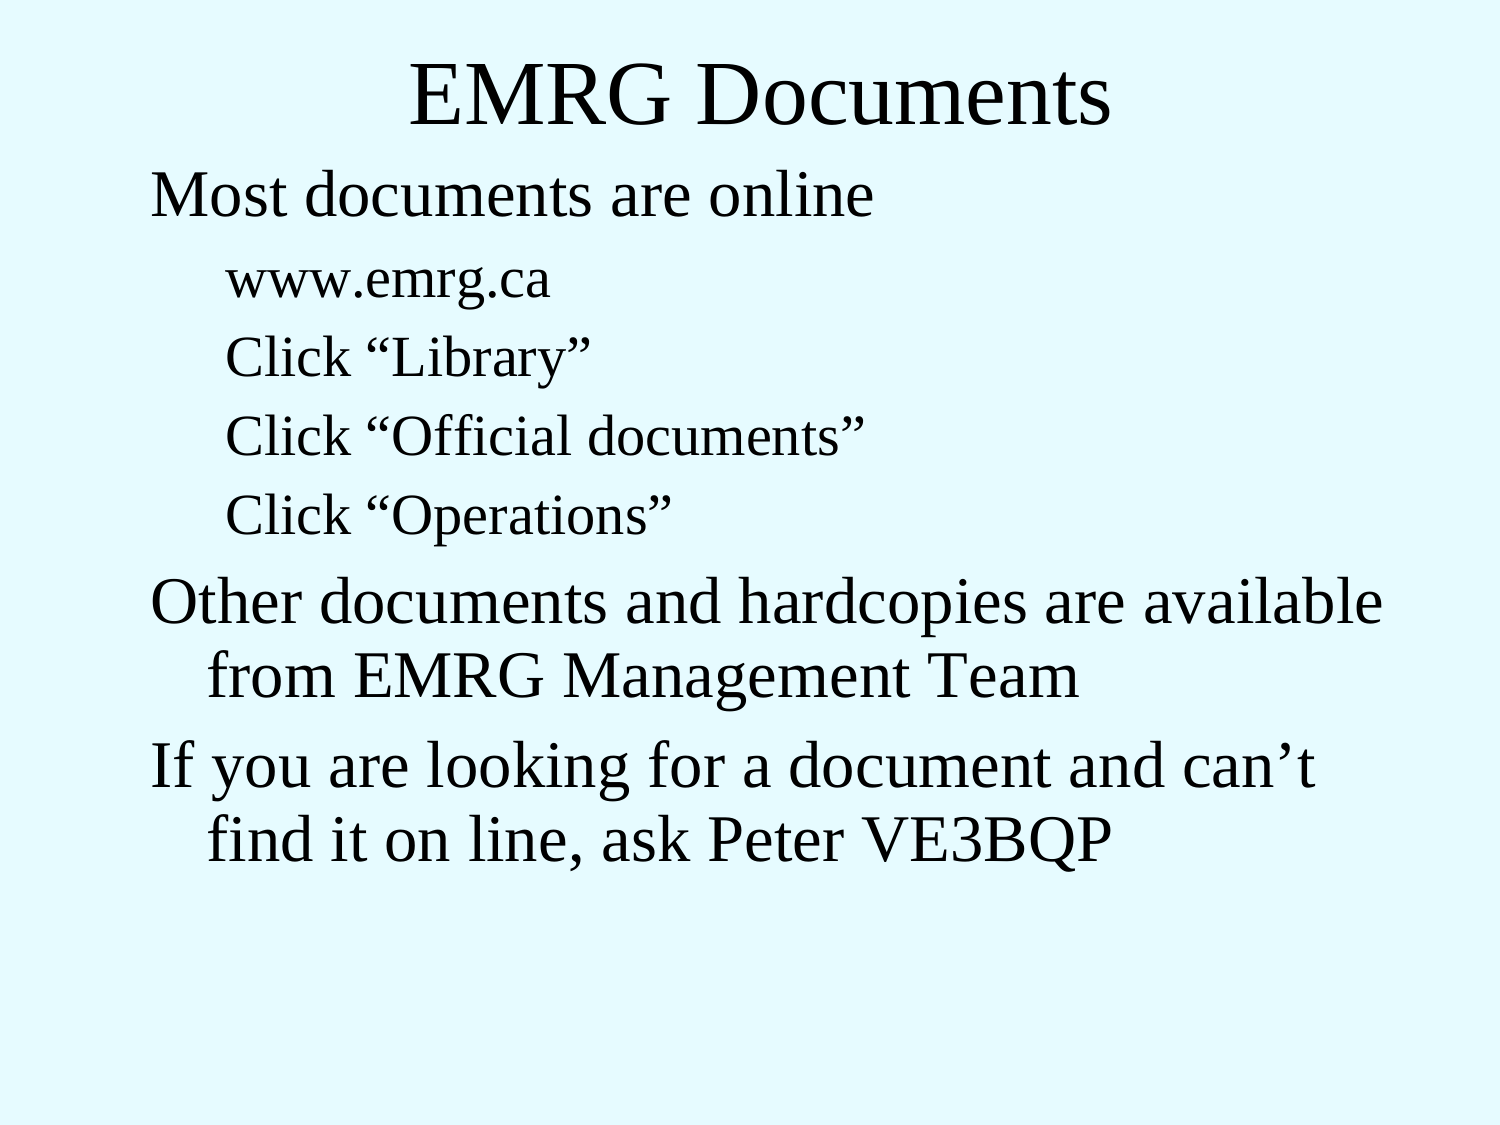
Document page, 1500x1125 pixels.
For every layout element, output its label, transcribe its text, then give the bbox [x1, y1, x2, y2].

list Most documents are online www.emrg.ca Click “Library” Click “Official documents” Click “Operations” Other documents and hardcopies are available from EMRG Management Team If you are looking for a document and can’t find it on line, ask Peter VE3BQP [135, 148, 1411, 965]
title EMRG Documents [123, 0, 1399, 188]
